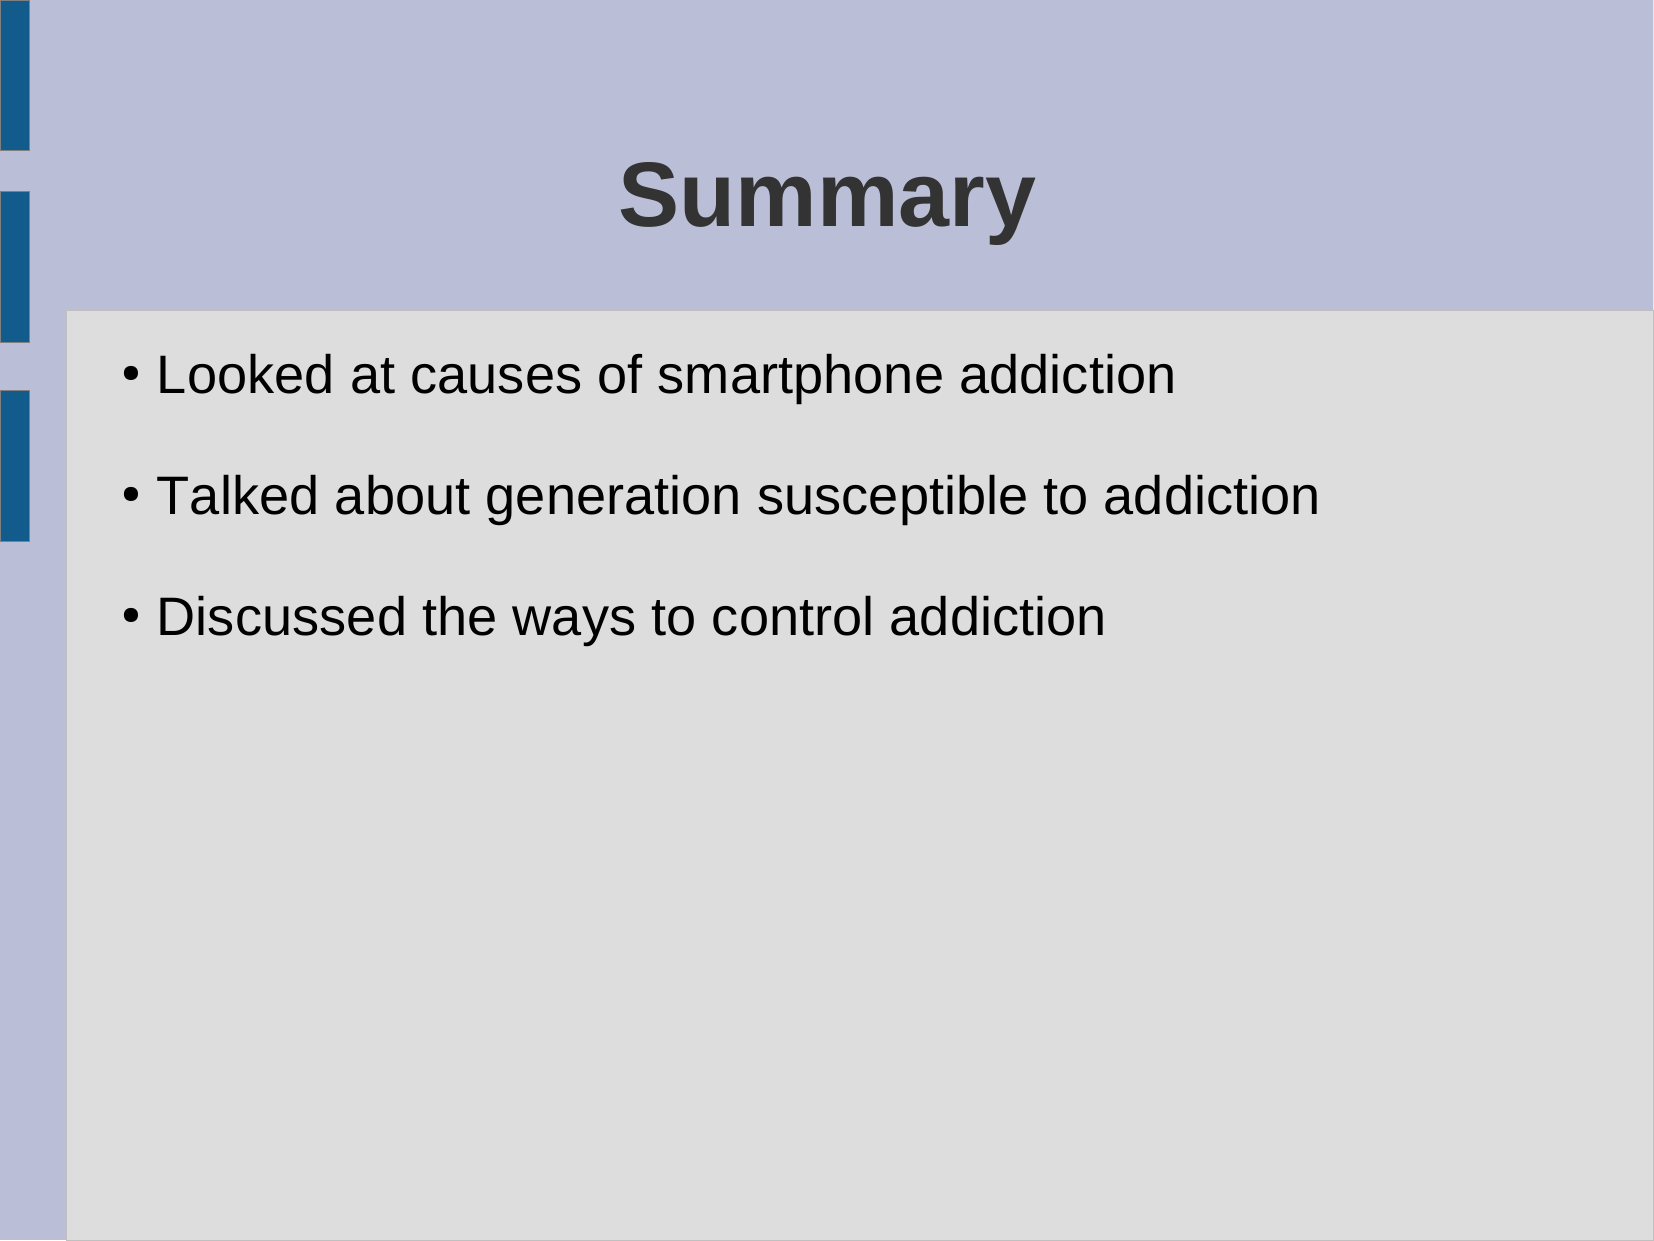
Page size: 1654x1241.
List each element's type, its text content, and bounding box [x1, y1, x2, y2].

list Looked at causes of smartphone addiction Talked about generation susceptible to addiction Discussed the ways to control addiction [121, 344, 1534, 1127]
title Summary [121, 91, 1534, 299]
